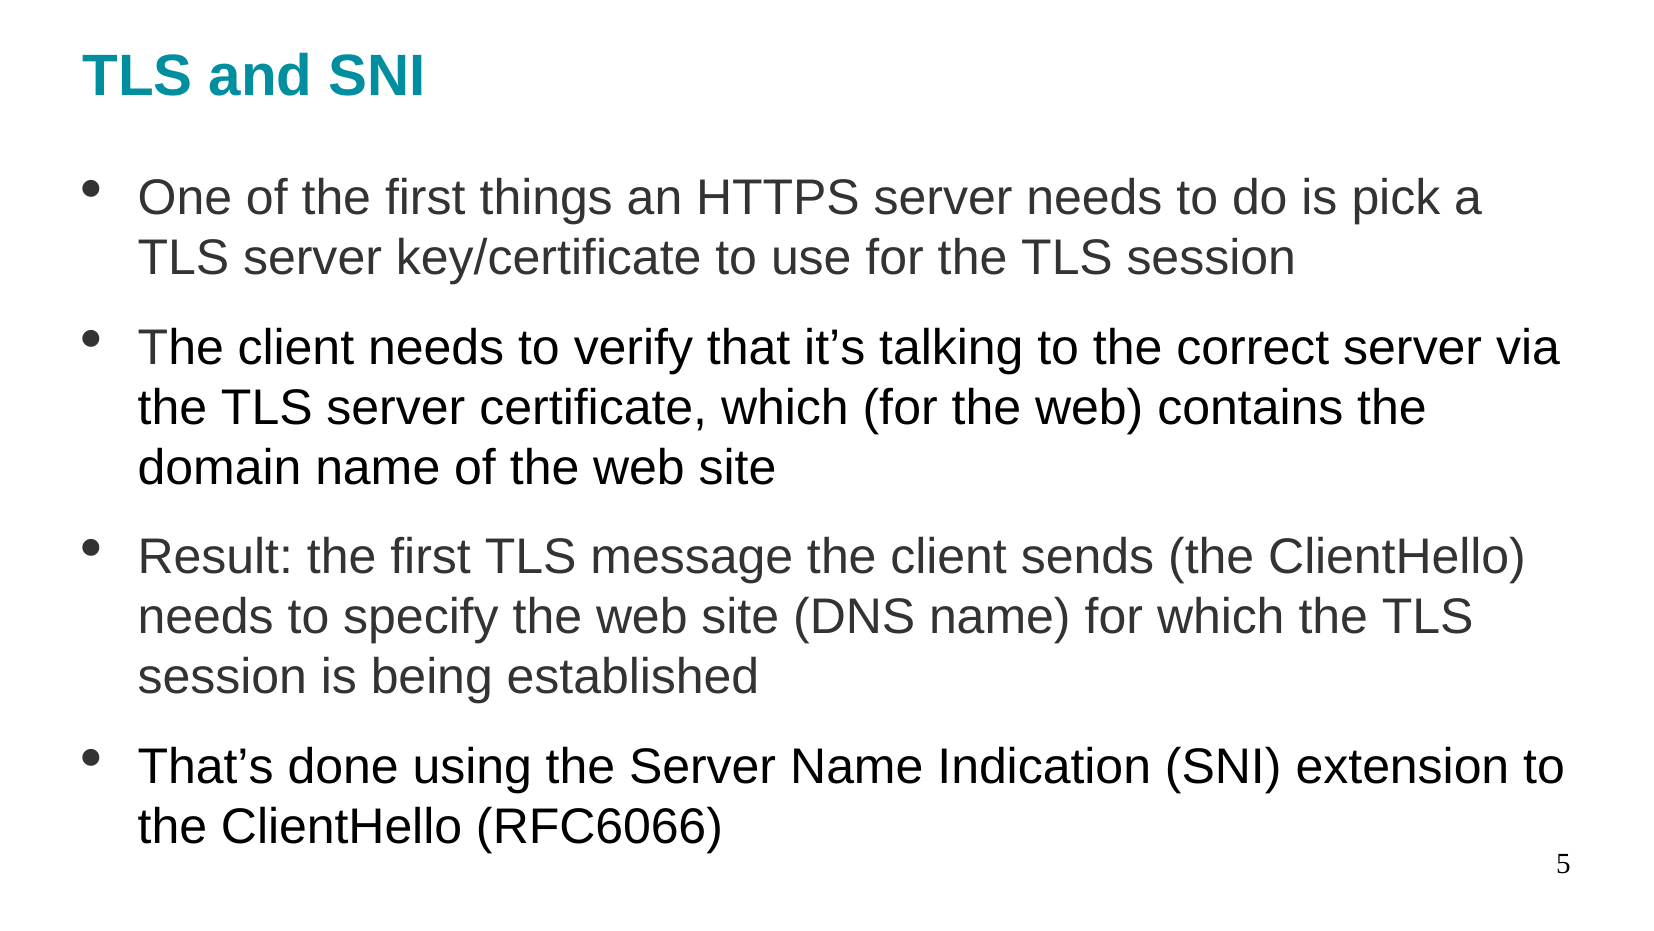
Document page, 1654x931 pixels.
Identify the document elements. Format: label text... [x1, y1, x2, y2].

text_box TLS and SNI [82, 36, 1571, 164]
text_box One of the first things an HTTPS server needs to do is pick a TLS server key/certificate to use for the TLS session The client needs to verify that it’s talking to the correct server via the TLS server certificate, which (for the web) contains the domain name of the web site Result: the first TLS message the client sends (the ClientHello) needs to specify the web site (DNS name) for which the TLS session is being established That’s done using the Server Name Indication (SNI) extension to the ClientHello (RFC6066) [82, 164, 1571, 704]
